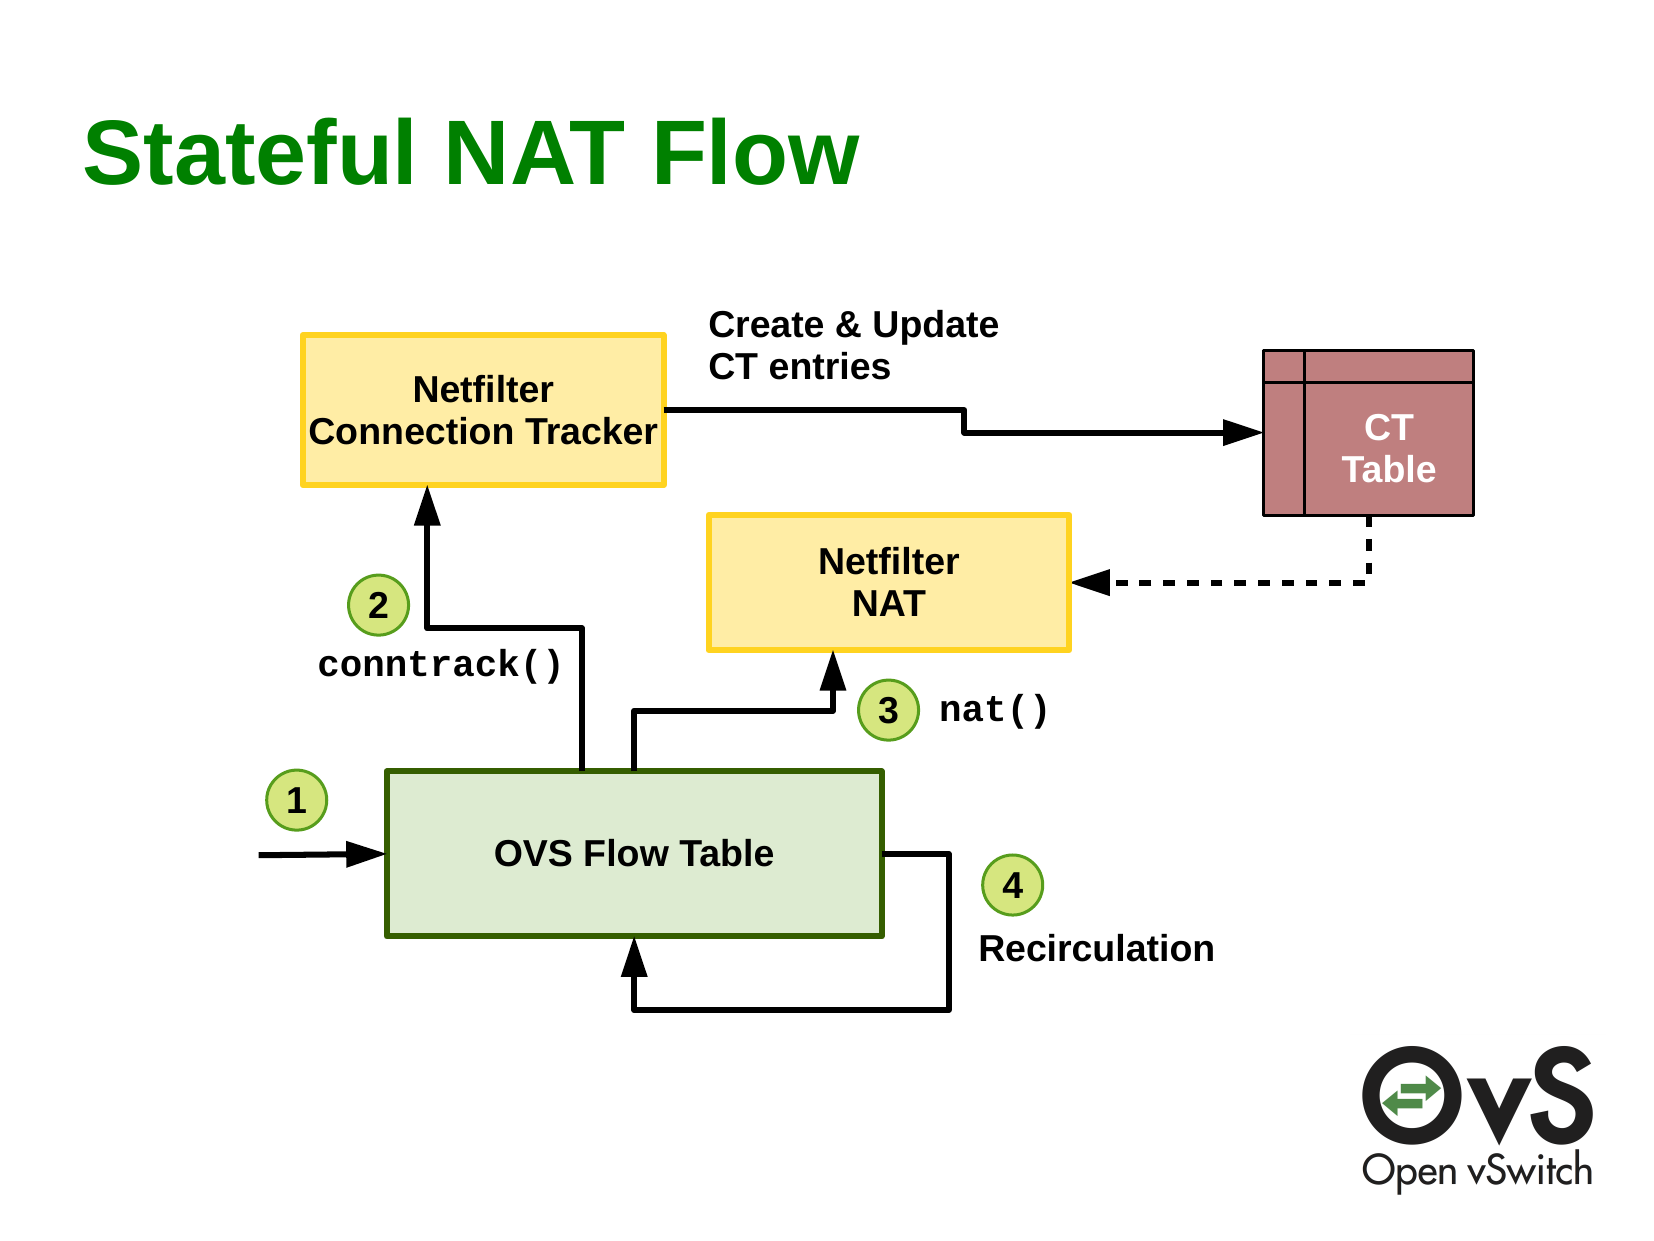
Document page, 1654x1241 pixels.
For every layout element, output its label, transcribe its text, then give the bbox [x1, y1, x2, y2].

text_box 2 [348, 575, 409, 636]
text_box CT Table [1263, 350, 1474, 516]
text_box Create & Update CT entries [693, 296, 1063, 396]
text_box Netfilter NAT [708, 515, 1070, 651]
text_box 1 [266, 770, 327, 831]
text_box 4 [982, 855, 1043, 916]
text_box nat() [924, 682, 1081, 741]
picture [1350, 1034, 1606, 1200]
text_box Netfilter Connection Tracker [302, 335, 664, 486]
text_box Recirculation [963, 920, 1246, 977]
text_box conntrack() [302, 637, 582, 696]
text_box 3 [858, 680, 919, 741]
text_box OVS Flow Table [386, 771, 882, 937]
title Stateful NAT Flow [82, 49, 1571, 257]
